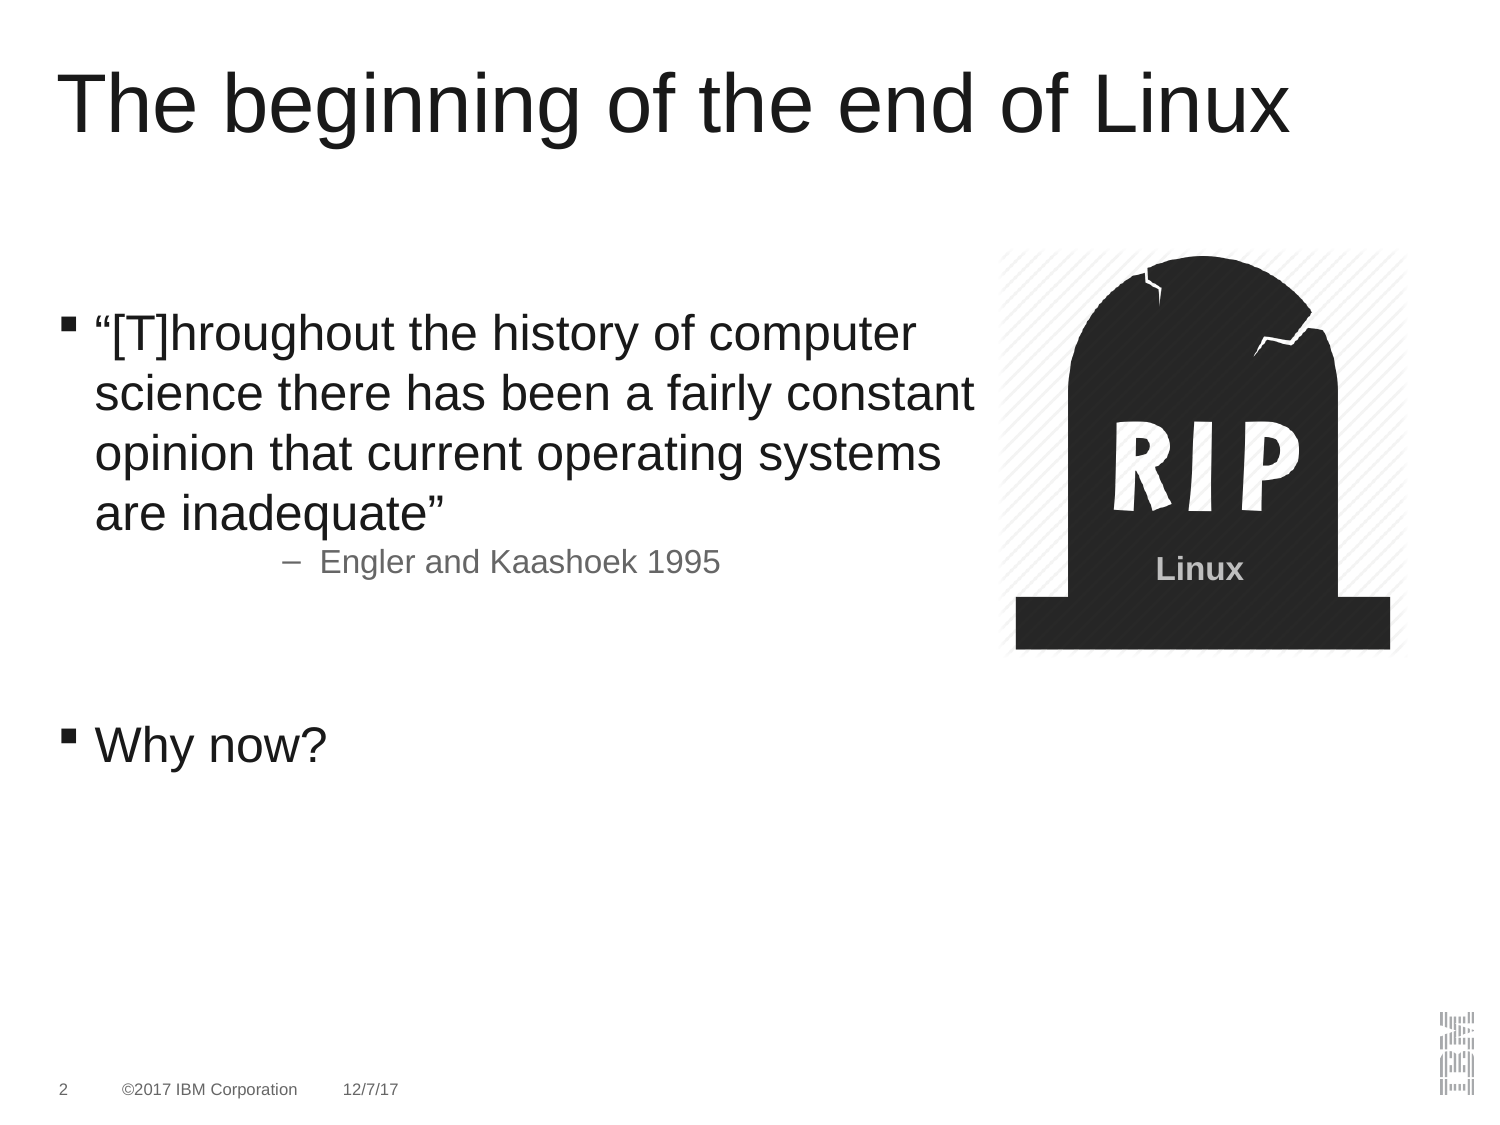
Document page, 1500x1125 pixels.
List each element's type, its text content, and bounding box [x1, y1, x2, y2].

text_box Linux [1064, 547, 1335, 588]
picture [997, 247, 1408, 658]
picture [1440, 1012, 1474, 1095]
text_box Why now? [57, 712, 1380, 958]
text_box The beginning of the end of Linux [56, 49, 1440, 200]
text_box “[T]hroughout the history of computer science there has been a fairly constant opinion that current operating systems are inadequate” Engler and Kaashoek 1995 [57, 300, 993, 658]
